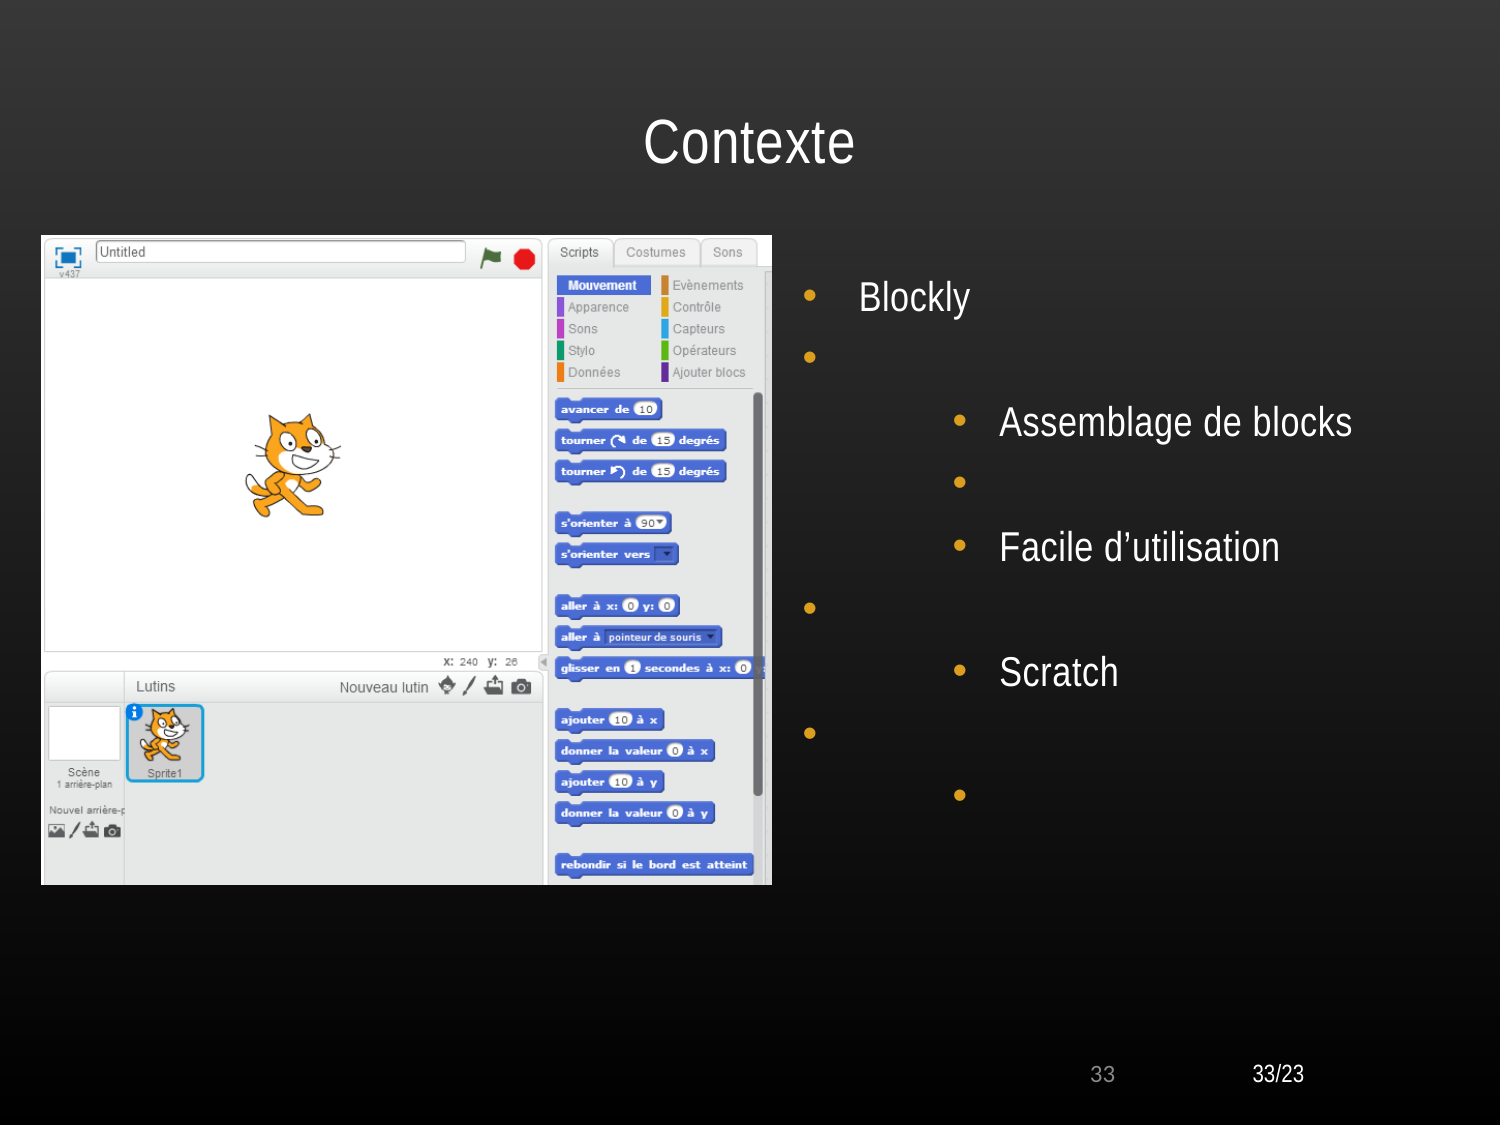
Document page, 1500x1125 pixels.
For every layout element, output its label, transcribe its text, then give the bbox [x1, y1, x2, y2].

title Contexte [99, 45, 1400, 233]
text_box <numéro>/23 [1237, 1042, 1401, 1103]
picture [41, 235, 772, 885]
list Blockly Assemblage de blocks Facile d’utilisation Scratch [787, 262, 1401, 938]
